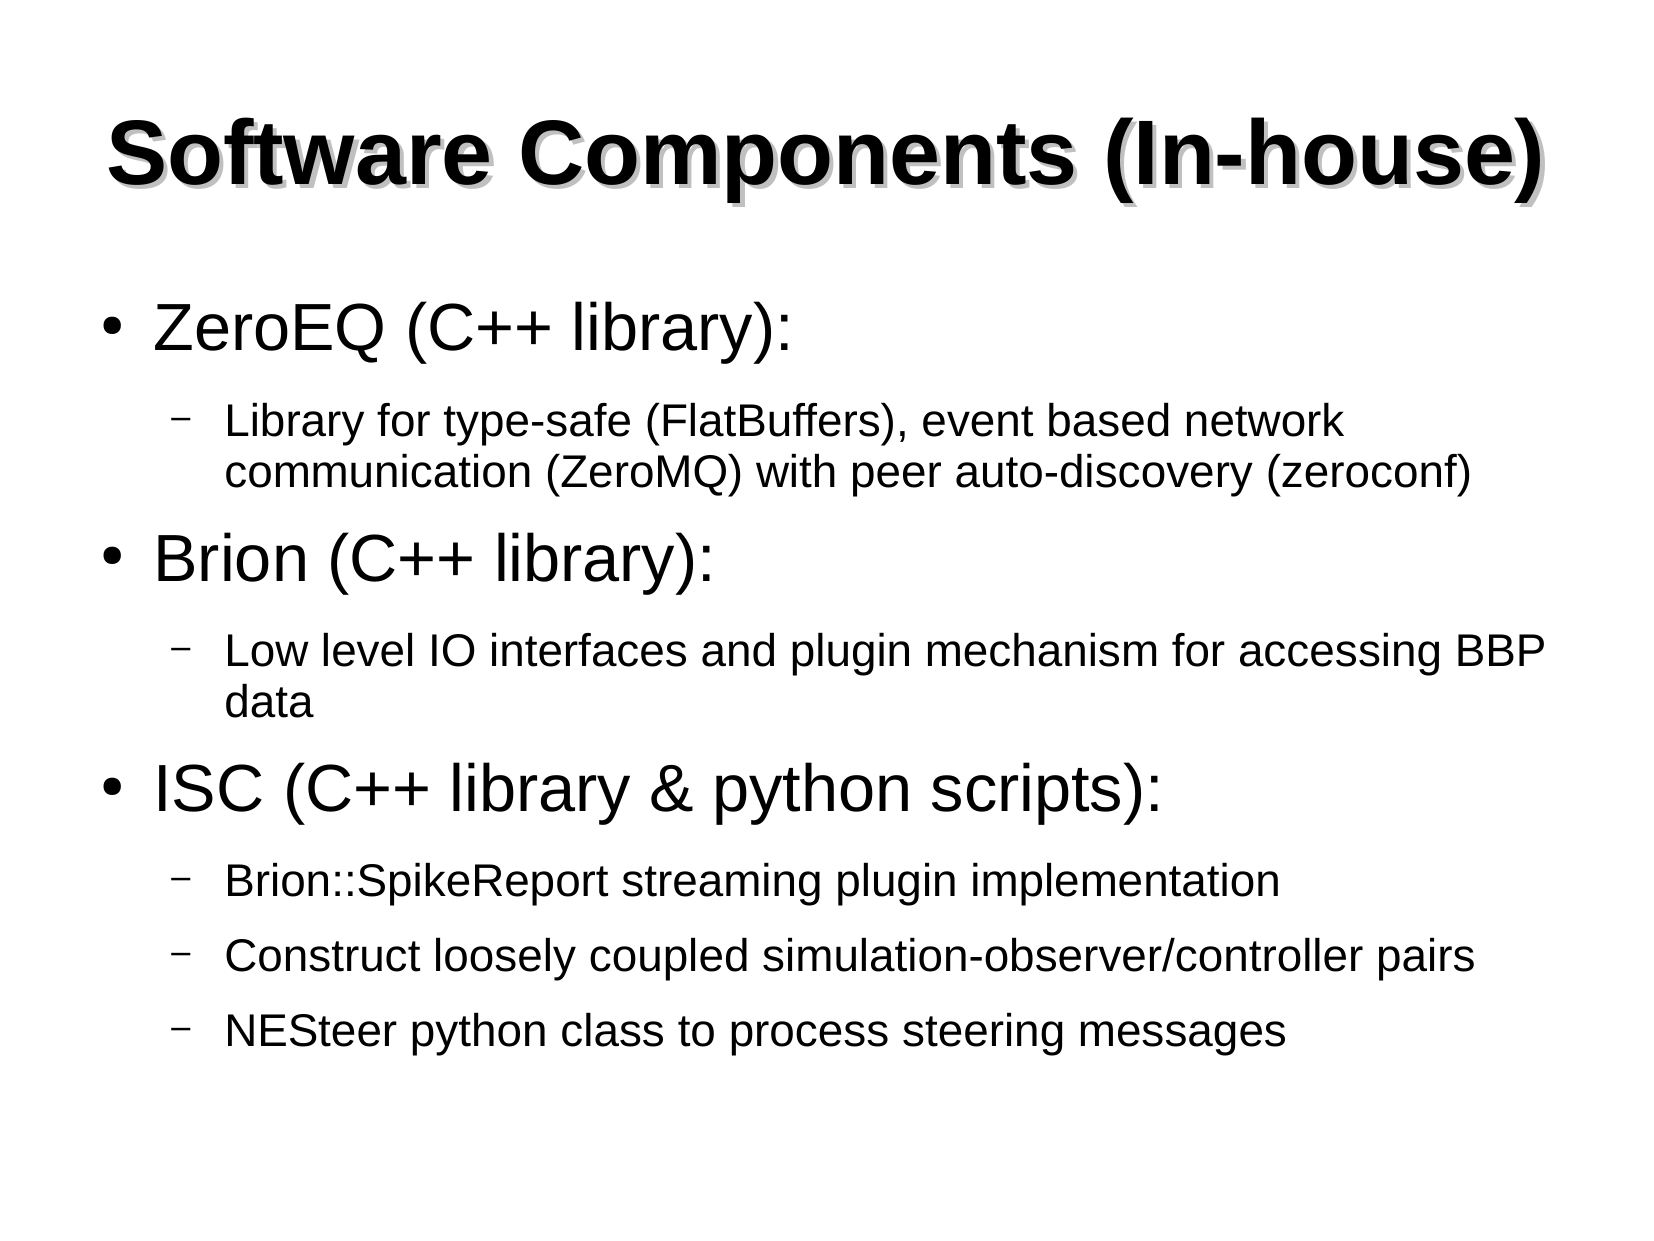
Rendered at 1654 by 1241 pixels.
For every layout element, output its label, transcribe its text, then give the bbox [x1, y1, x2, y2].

title Software Components (In-house) [82, 49, 1571, 257]
list ZeroEQ (C++ library): Library for type-safe (FlatBuffers), event based network communication (ZeroMQ) with peer auto-discovery (zeroconf) Brion (C++ library): Low level IO interfaces and plugin mechanism for accessing BBP data ISC (C++ library & python scripts): Brion::SpikeReport streaming plugin implementation Construct loosely coupled simulation-observer/controller pairs NESteer python class to process steering messages [82, 290, 1571, 1010]
